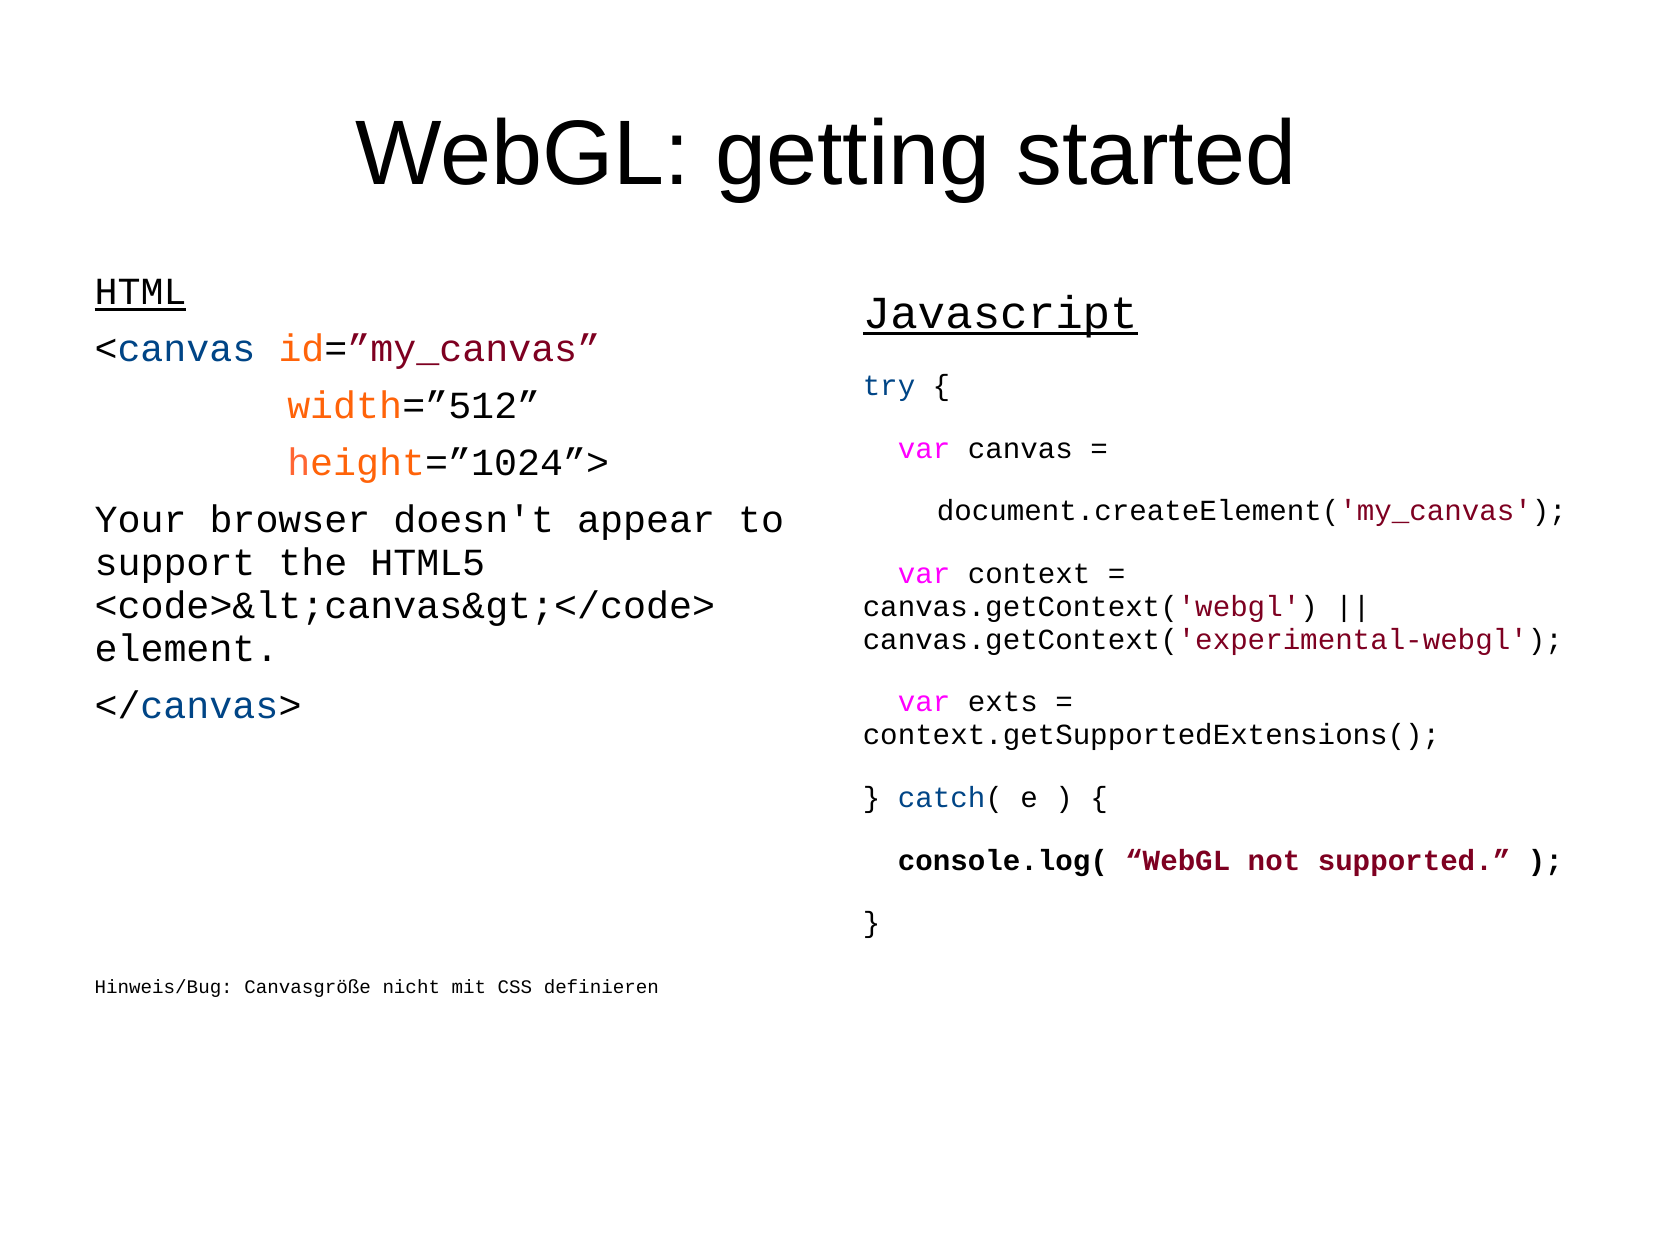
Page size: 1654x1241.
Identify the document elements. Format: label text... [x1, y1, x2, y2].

list HTML <canvas id=”my_canvas” width=”512” height=”1024”> Your browser doesn't appear to support the HTML5 <code>&lt;canvas&gt;</code> element. </canvas> Hinweis/Bug: Canvasgröße nicht mit CSS definieren [94, 224, 821, 1010]
list Javascript try { var canvas = document.createElement('my_canvas'); var context = canvas.getContext('webgl') || canvas.getContext('experimental-webgl'); var exts = context.getSupportedExtensions(); } catch( e ) { console.log( “WebGL not supported.” ); } [845, 290, 1572, 1010]
title WebGL: getting started [82, 49, 1571, 257]
